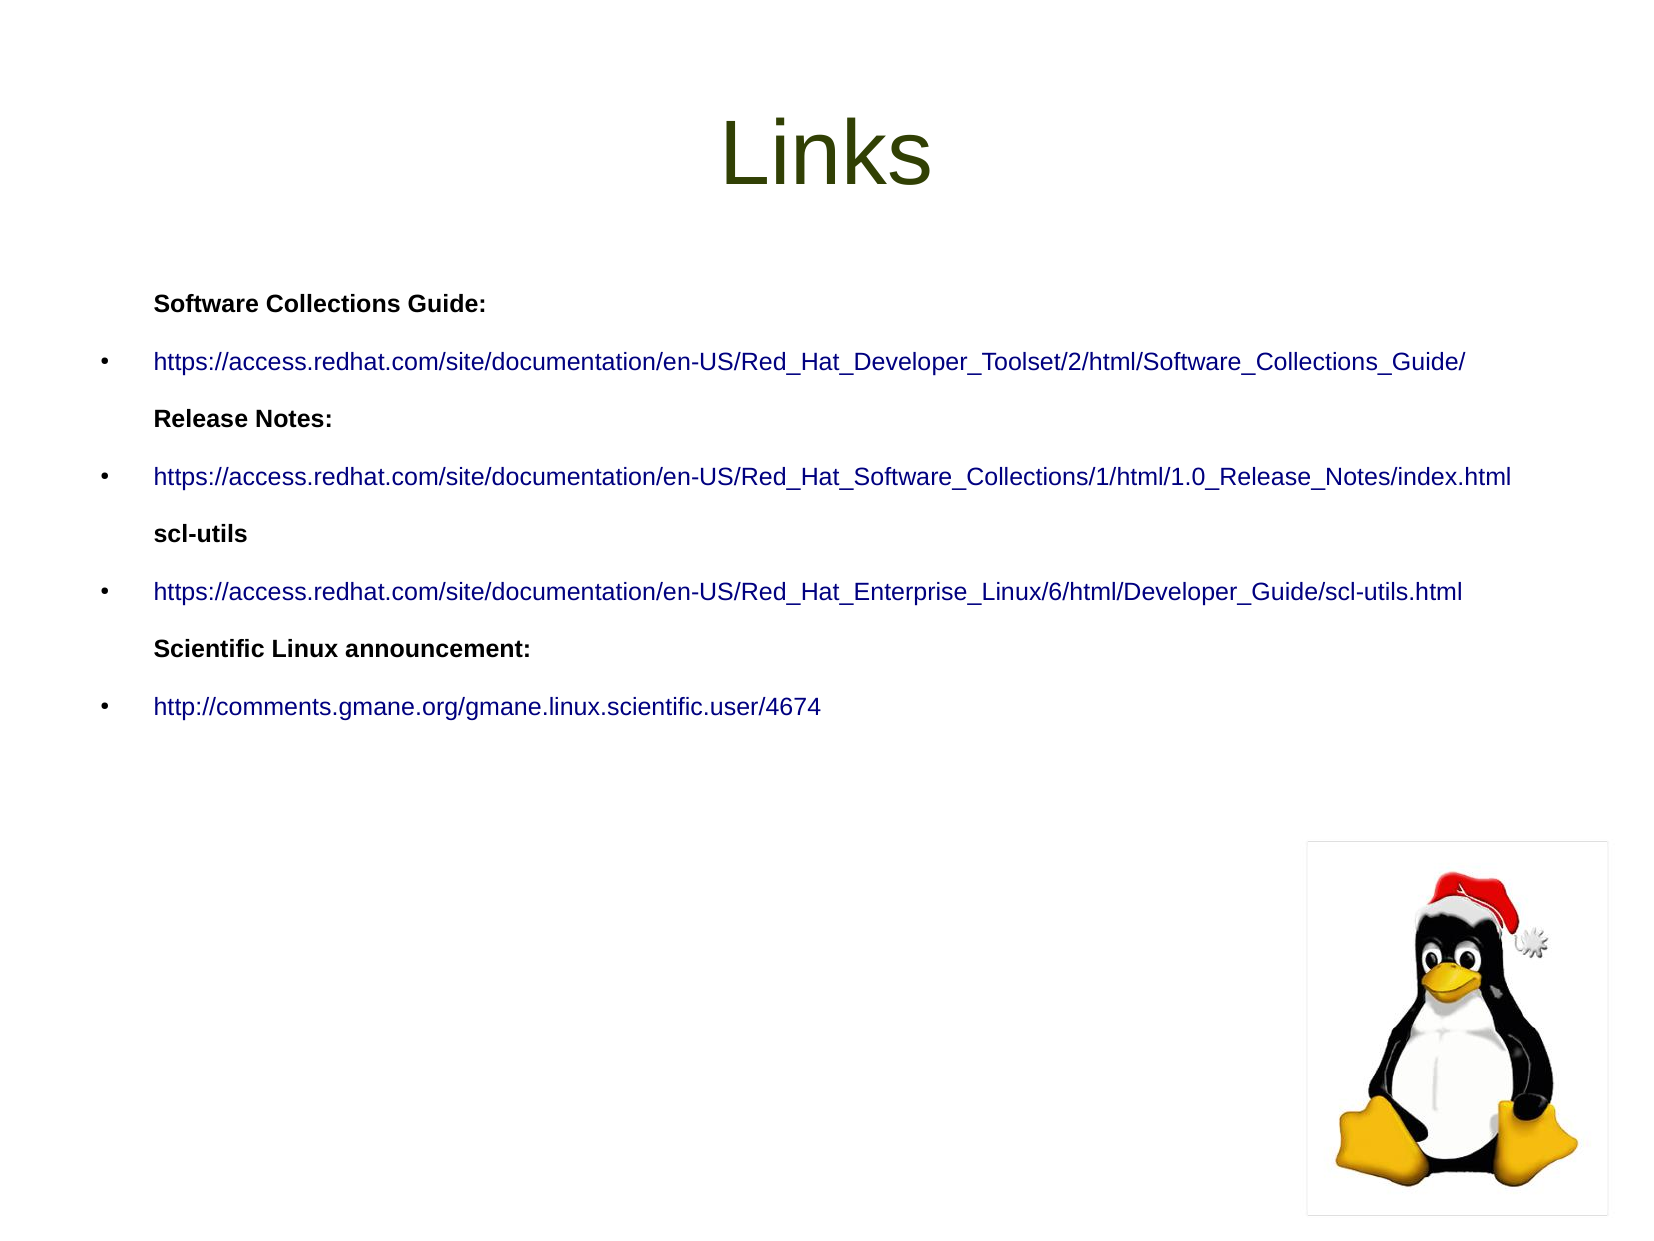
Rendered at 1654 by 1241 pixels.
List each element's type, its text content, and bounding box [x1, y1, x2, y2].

picture [1260, 831, 1654, 1225]
title Links [82, 49, 1571, 257]
list Software Collections Guide: https://access.redhat.com/site/documentation/en-US/Red_Hat_Developer_Toolset/2/html/Software_Collections_Guide/ Release Notes: https://access.redhat.com/site/documentation/en-US/Red_Hat_Software_Collections/1/html/1.0_Release_Notes/index.html scl-utils https://access.redhat.com/site/documentation/en-US/Red_Hat_Enterprise_Linux/6/html/Developer_Guide/scl-utils.html Scientific Linux announcement: http://comments.gmane.org/gmane.linux.scientific.user/4674 [82, 290, 1571, 1109]
